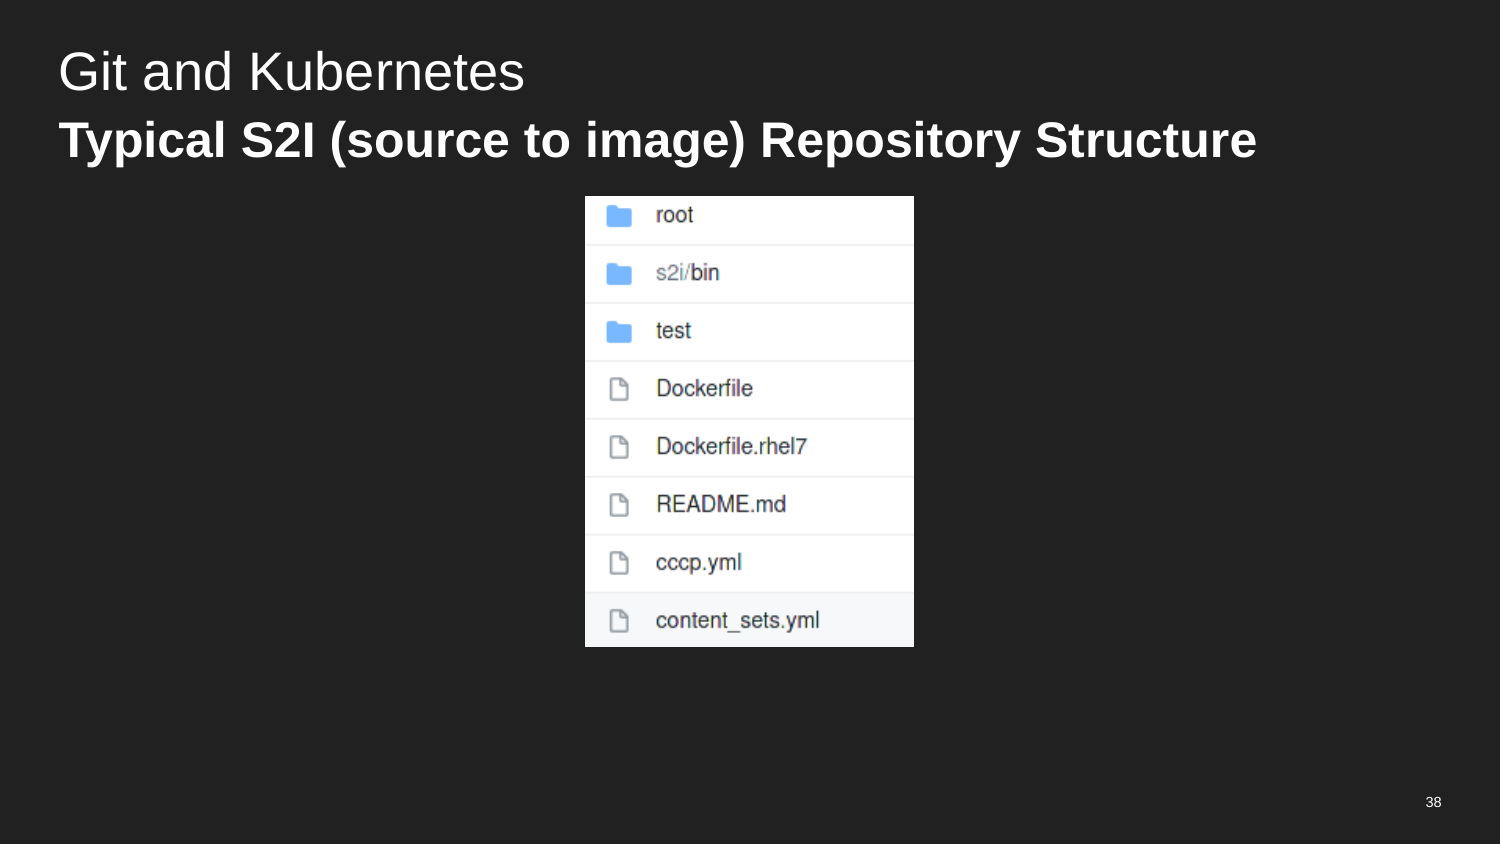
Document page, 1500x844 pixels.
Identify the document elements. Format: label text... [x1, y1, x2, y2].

slide_number 1 [1392, 793, 1442, 815]
title Git and Kubernetes [58, 36, 1442, 130]
list Typical S2I (source to image) Repository Structure [58, 130, 1442, 691]
picture [585, 196, 914, 647]
